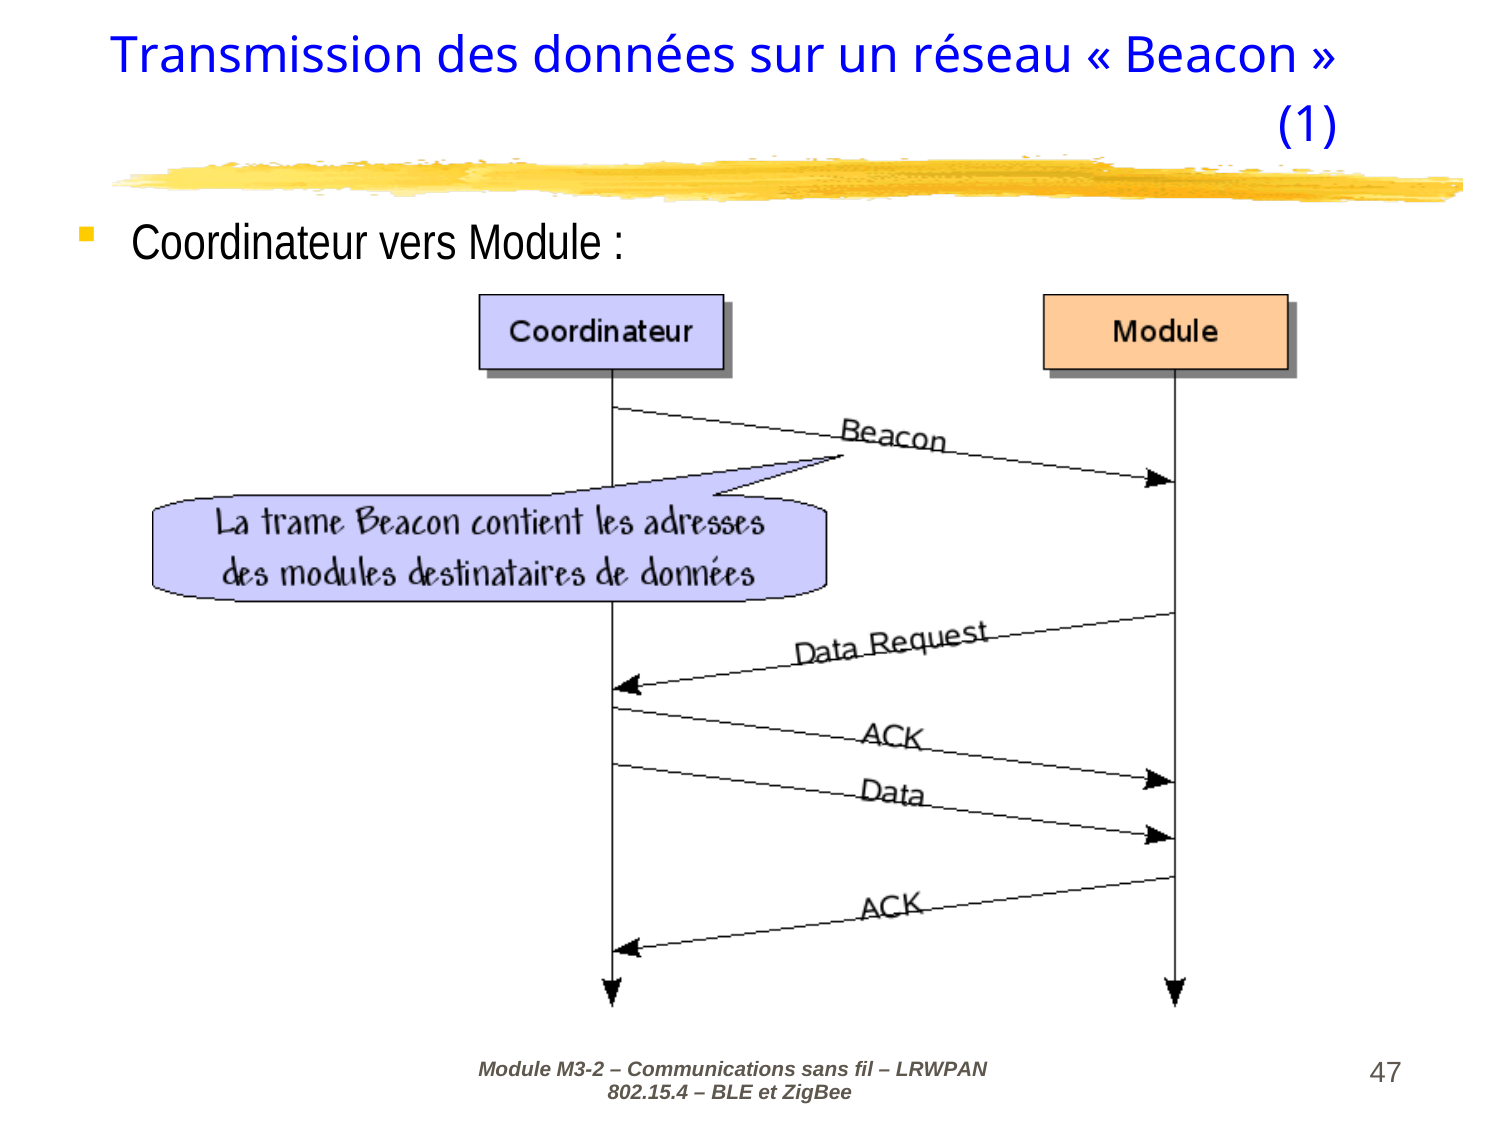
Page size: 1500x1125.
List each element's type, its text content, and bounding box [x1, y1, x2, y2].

list Coordinateur vers Module : [74, 212, 1417, 271]
picture [152, 294, 1299, 1029]
picture [112, 149, 1463, 213]
title Transmission des données sur un réseau « Beacon » (1) [62, 28, 1338, 146]
